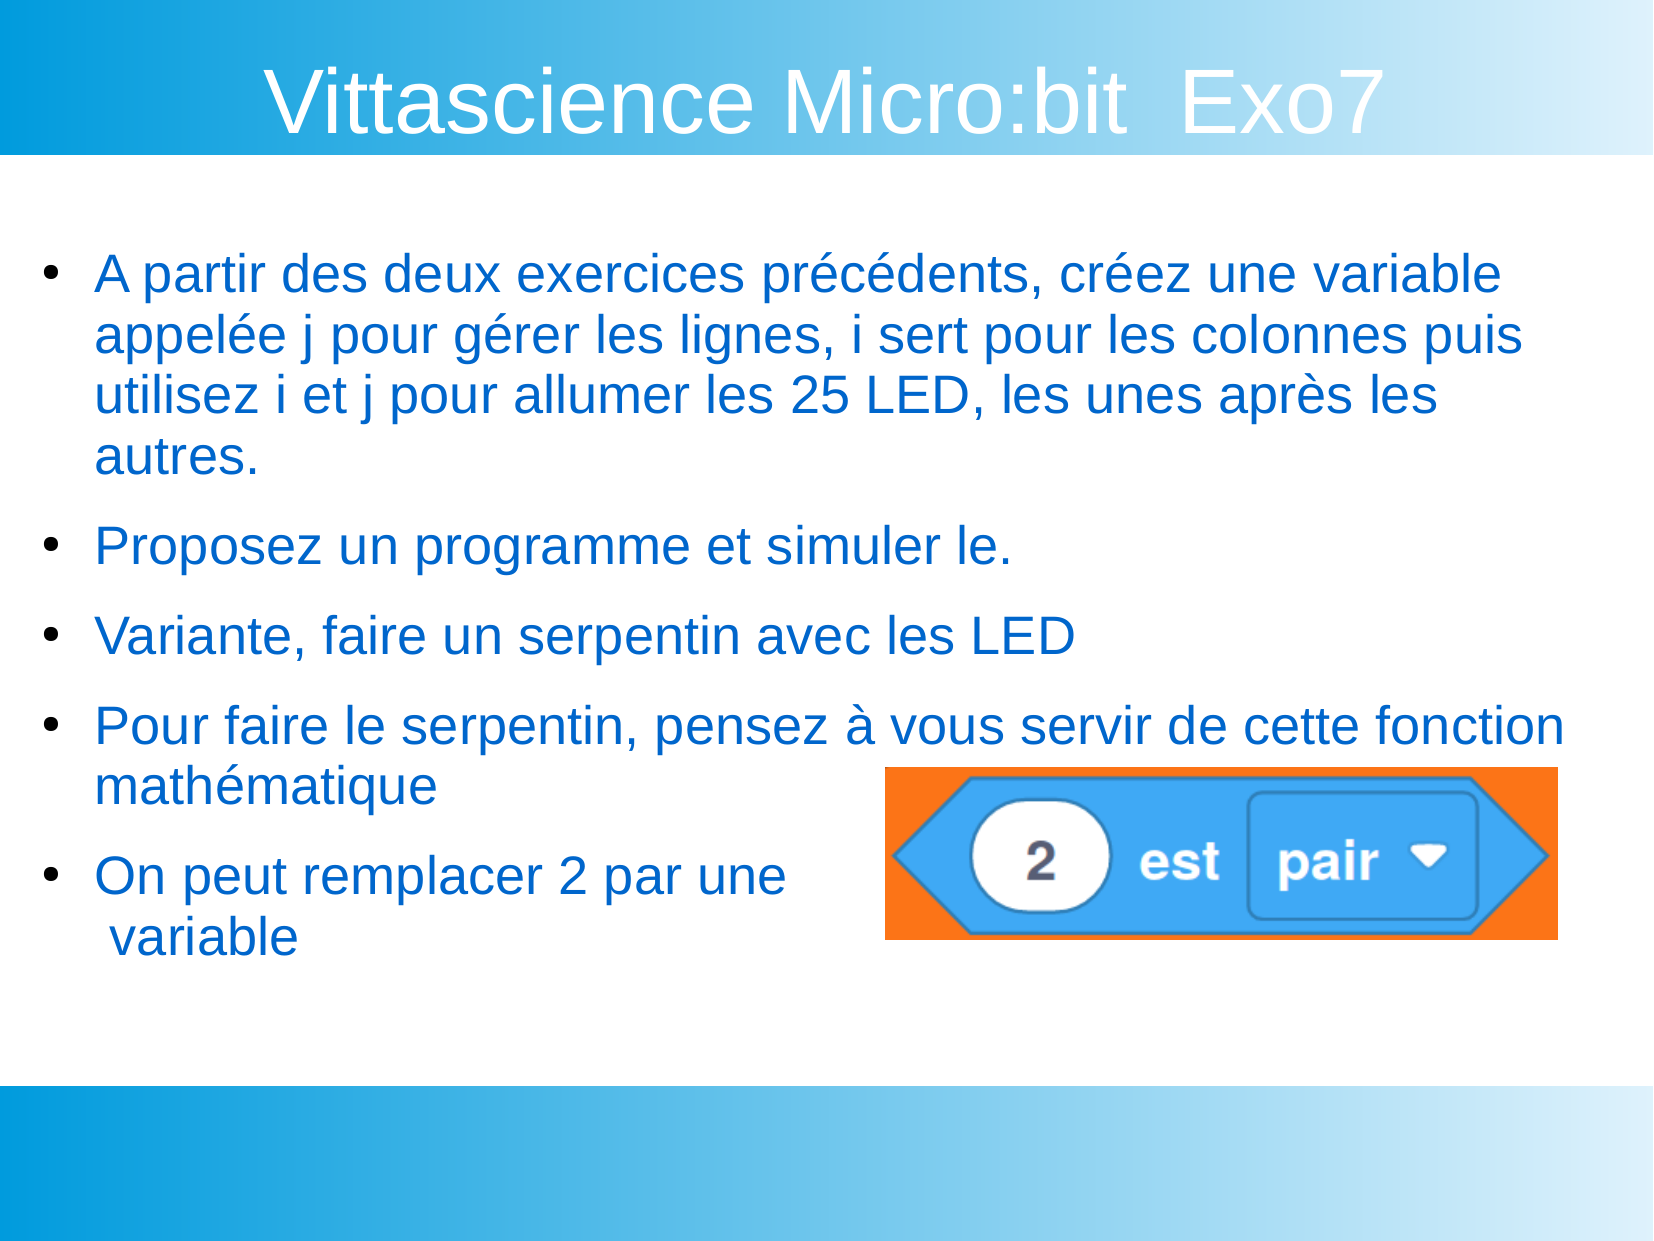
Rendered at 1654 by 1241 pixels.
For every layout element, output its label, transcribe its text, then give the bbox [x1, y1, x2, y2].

title Vittascience Micro:bit Exo7 [82, 49, 1571, 153]
list A partir des deux exercices précédents, créez une variable appelée j pour gérer les lignes, i sert pour les colonnes puis utilisez i et j pour allumer les 25 LED, les unes après les autres. Proposez un programme et simuler le. Variante, faire un serpentin avec les LED Pour faire le serpentin, pensez à vous servir de cette fonction mathématique On peut remplacer 2 par une variable [23, 153, 1607, 419]
picture [885, 767, 1558, 940]
